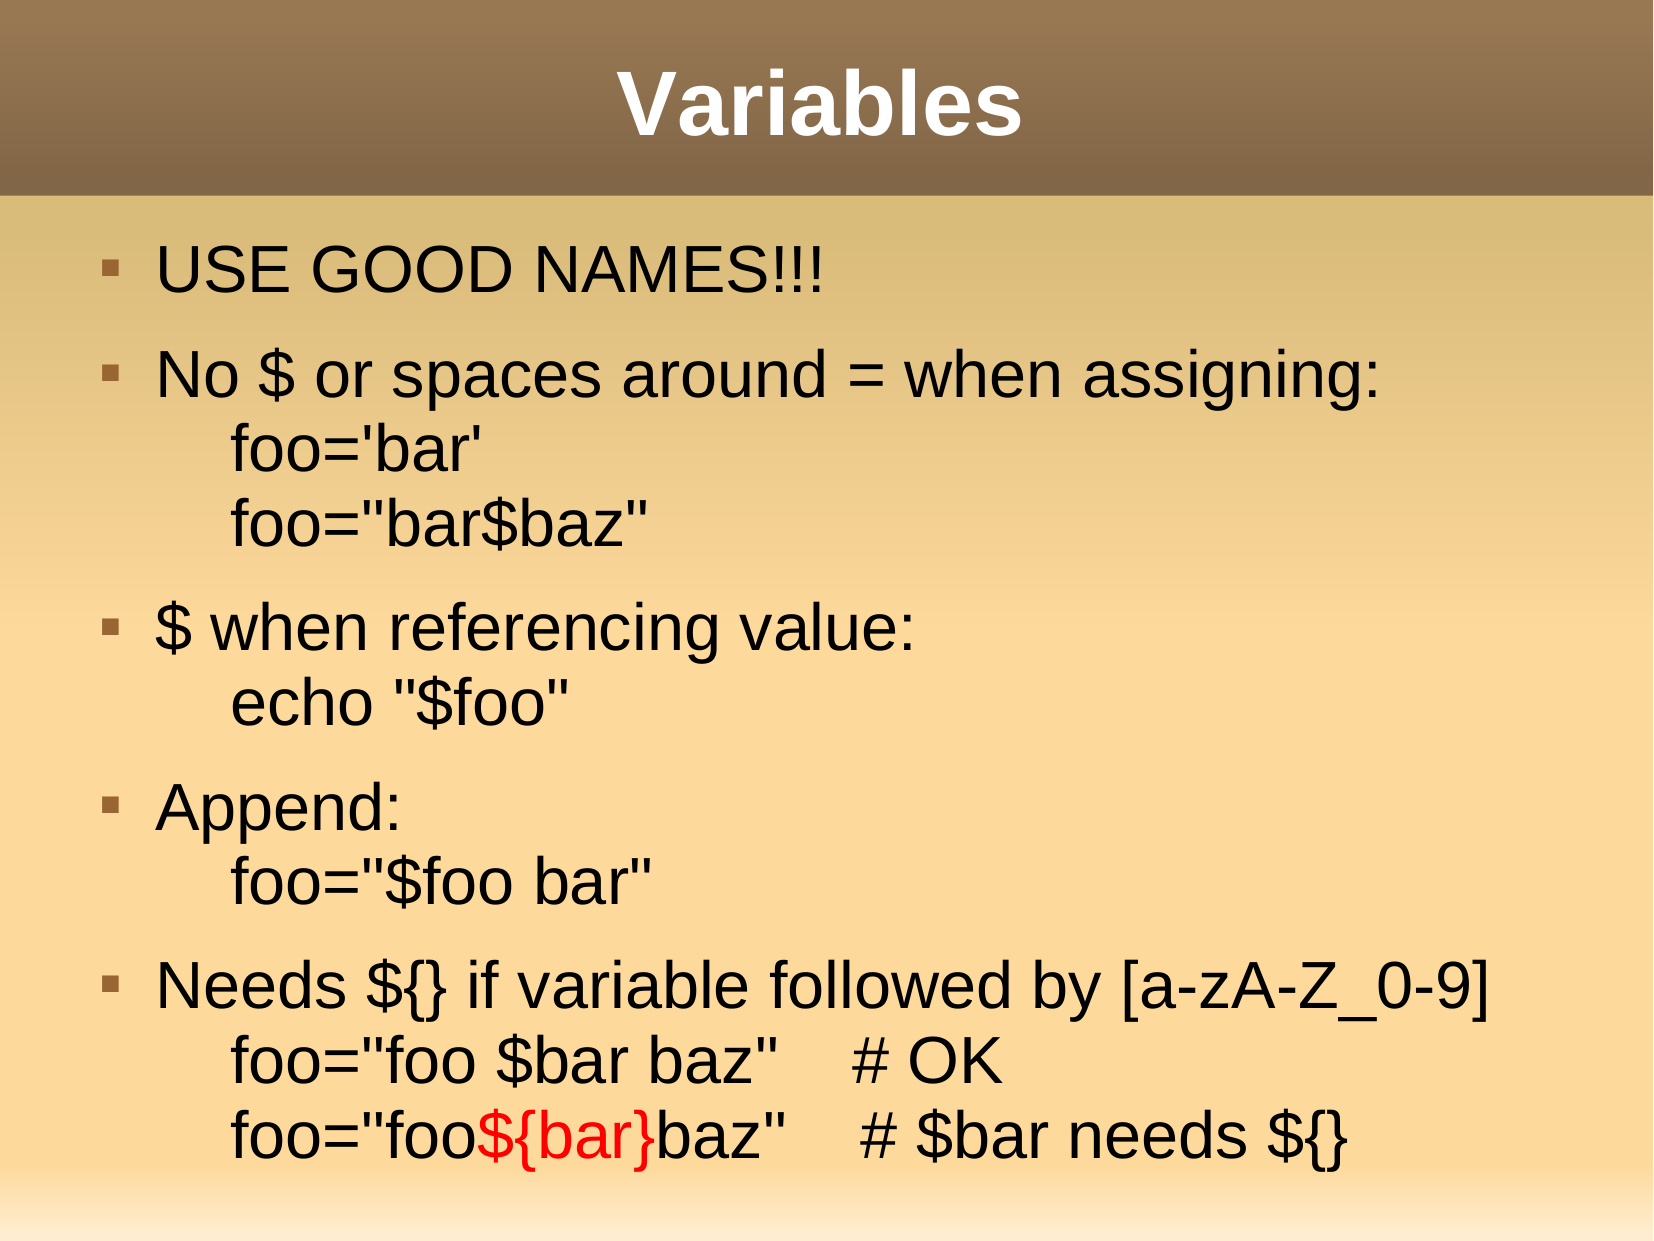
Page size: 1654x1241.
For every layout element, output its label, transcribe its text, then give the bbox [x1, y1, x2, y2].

picture [0, 0, 1654, 1241]
list USE GOOD NAMES!!! No $ or spaces around = when assigning: foo='bar' foo="bar$baz" $ when referencing value: echo "$foo" Append: foo="$foo bar" Needs ${} if variable followed by [a-zA-Z_0-9] foo="foo $bar baz" # OK foo="foo${bar}baz" # $bar needs ${} [84, 232, 1573, 1173]
title Variables [76, 0, 1565, 208]
